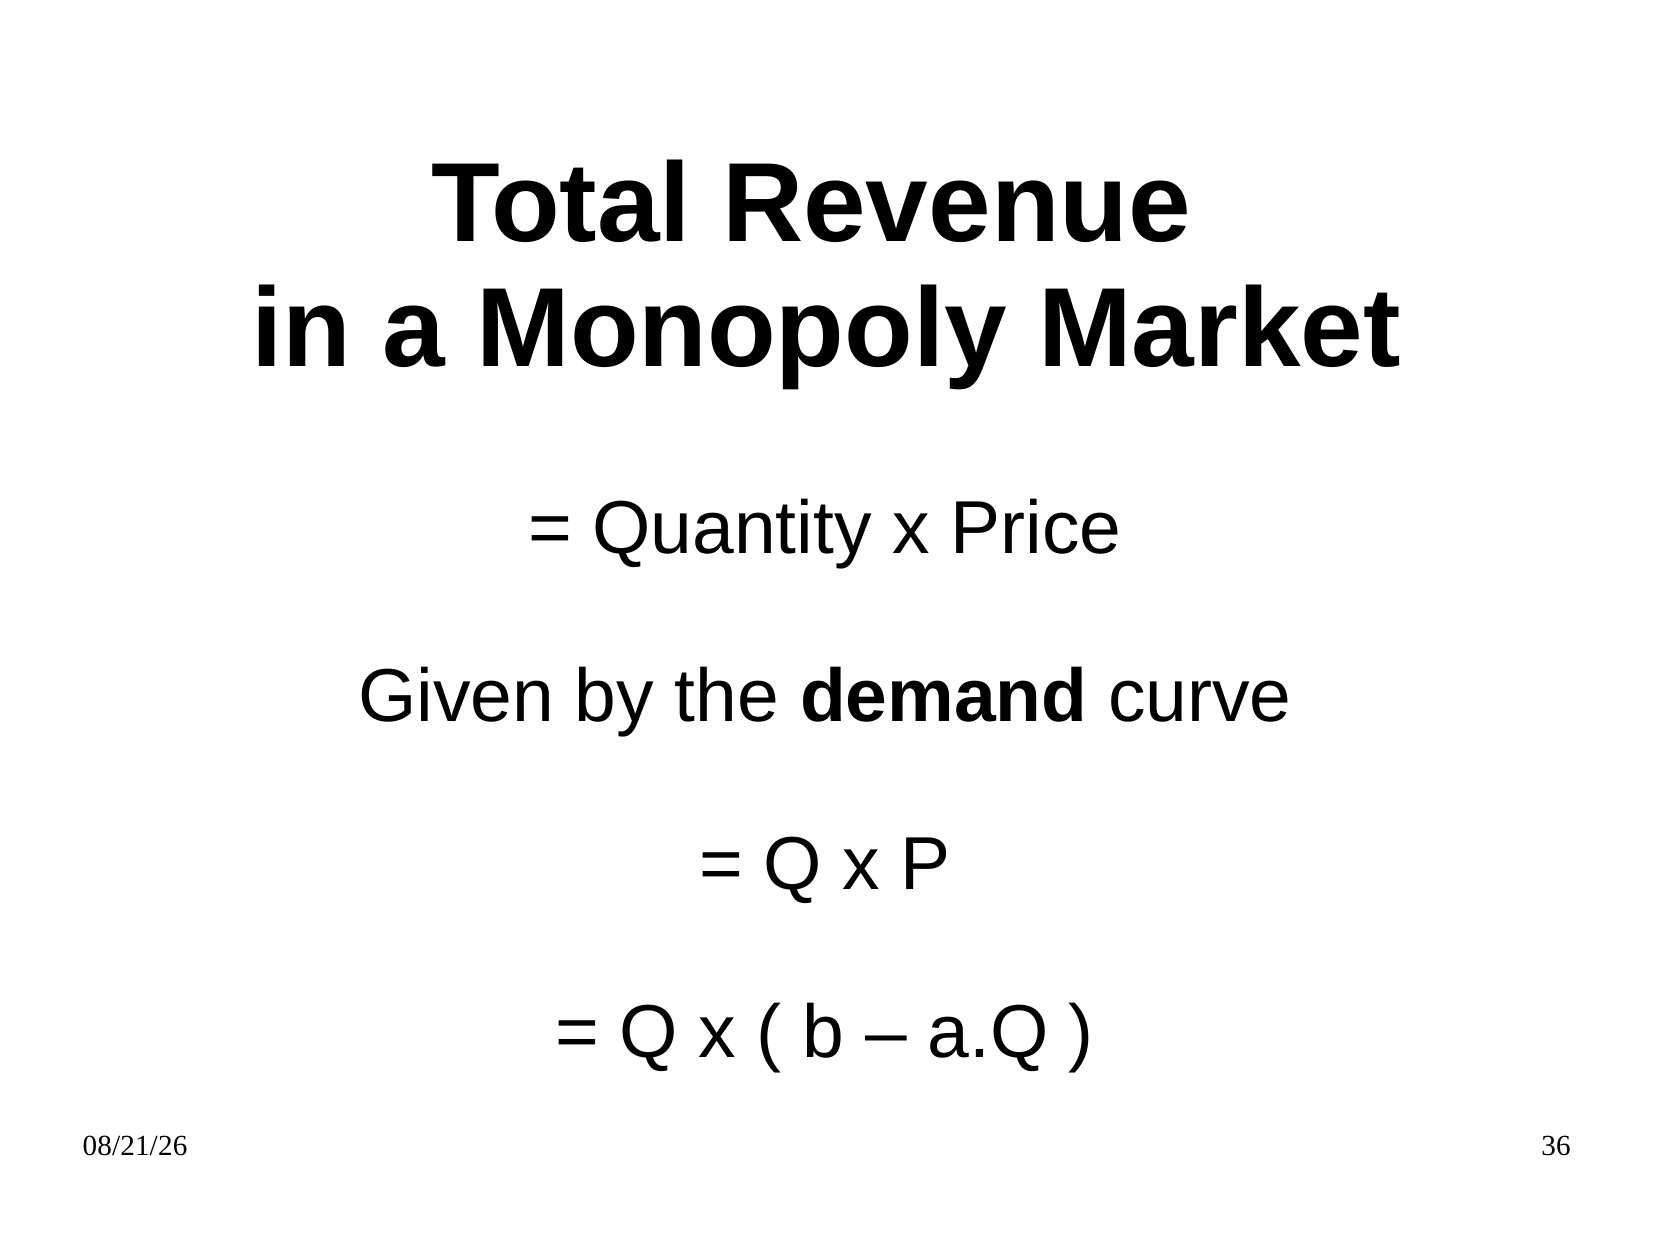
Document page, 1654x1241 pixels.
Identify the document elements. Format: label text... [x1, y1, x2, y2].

subtitle = Quantity x Price Given by the demand curve = Q x P = Q x ( b – a.Q ) [80, 478, 1570, 1080]
title Total Revenue in a Monopoly Market [82, 139, 1571, 391]
